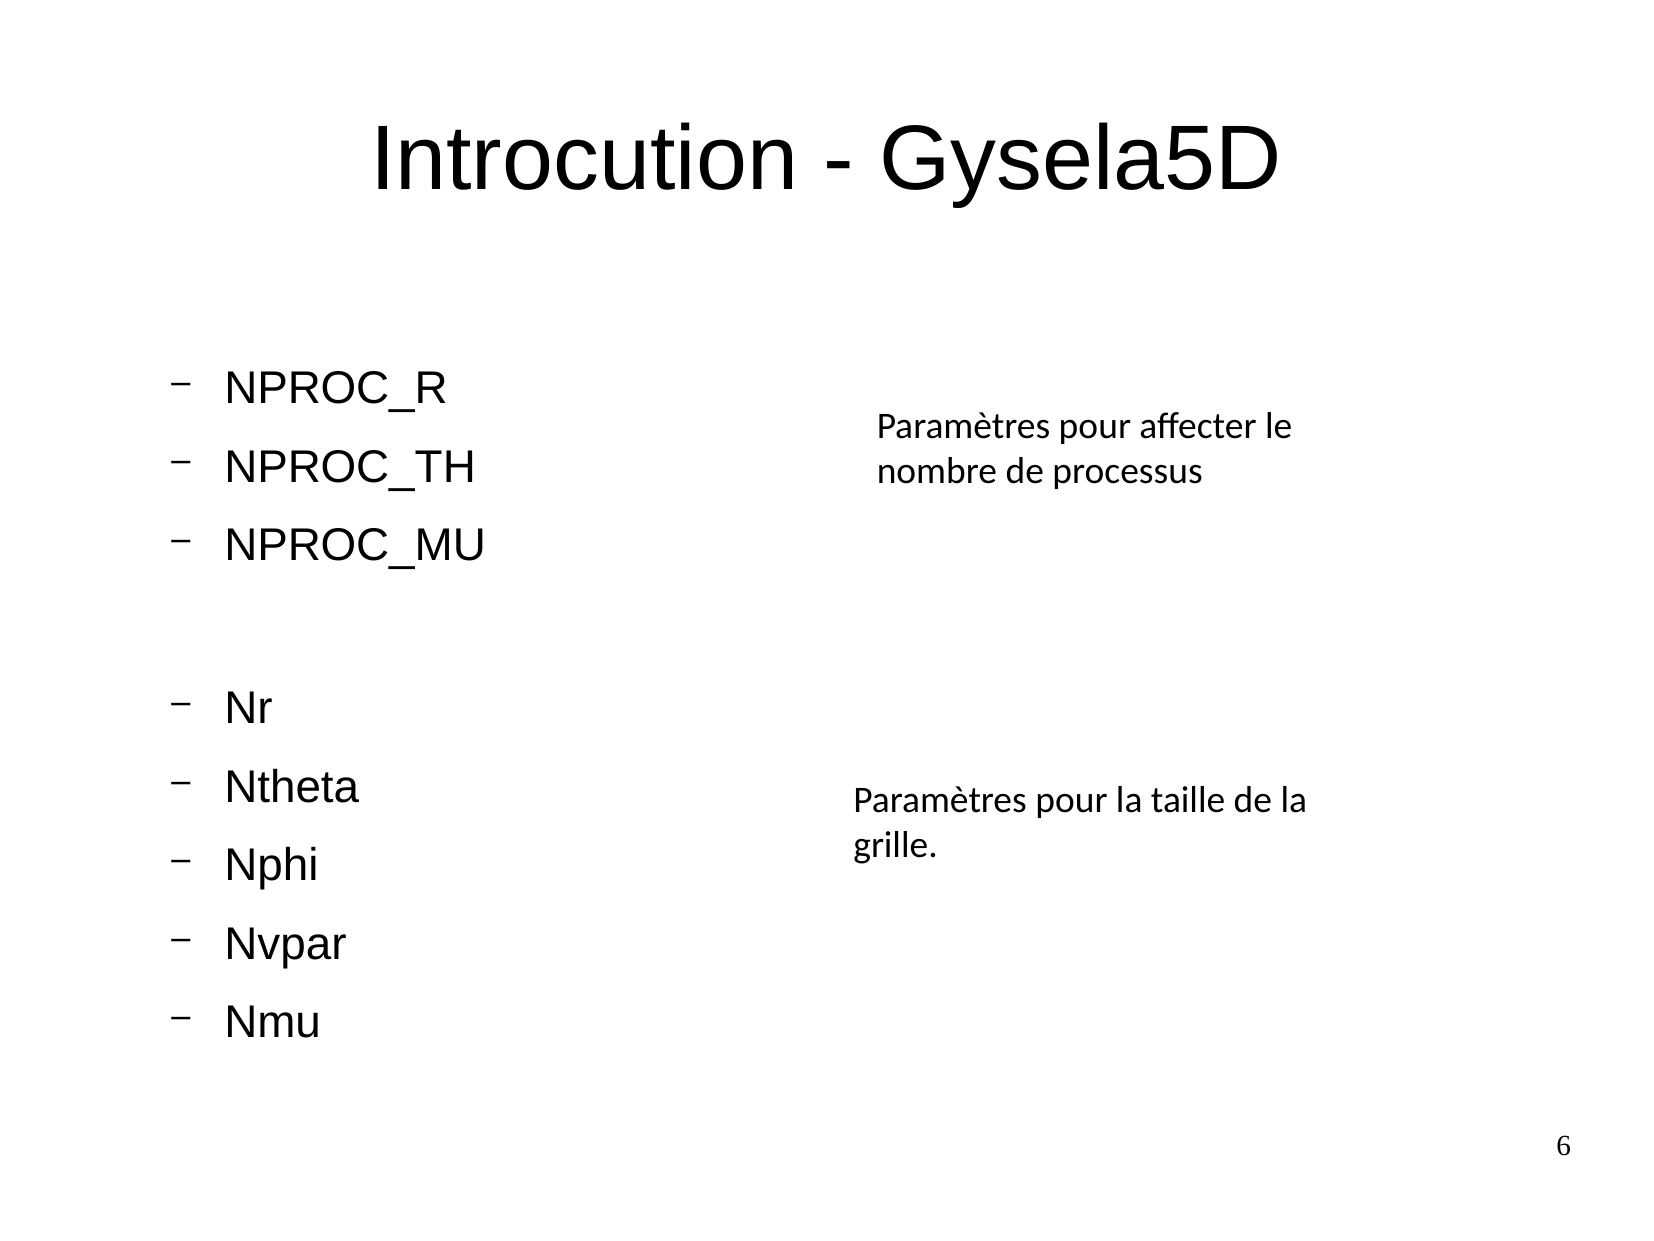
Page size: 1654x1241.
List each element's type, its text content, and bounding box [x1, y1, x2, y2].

text_box Paramètres pour la taille de la grille. [838, 767, 1335, 873]
text_box Paramètres pour affecter le nombre de processus [862, 393, 1359, 499]
title Introcution - Gysela5D [82, 49, 1571, 188]
list NPROC_R NPROC_TH NPROC_MU Nr Ntheta Nphi Nvpar Nmu [82, 188, 1595, 1193]
